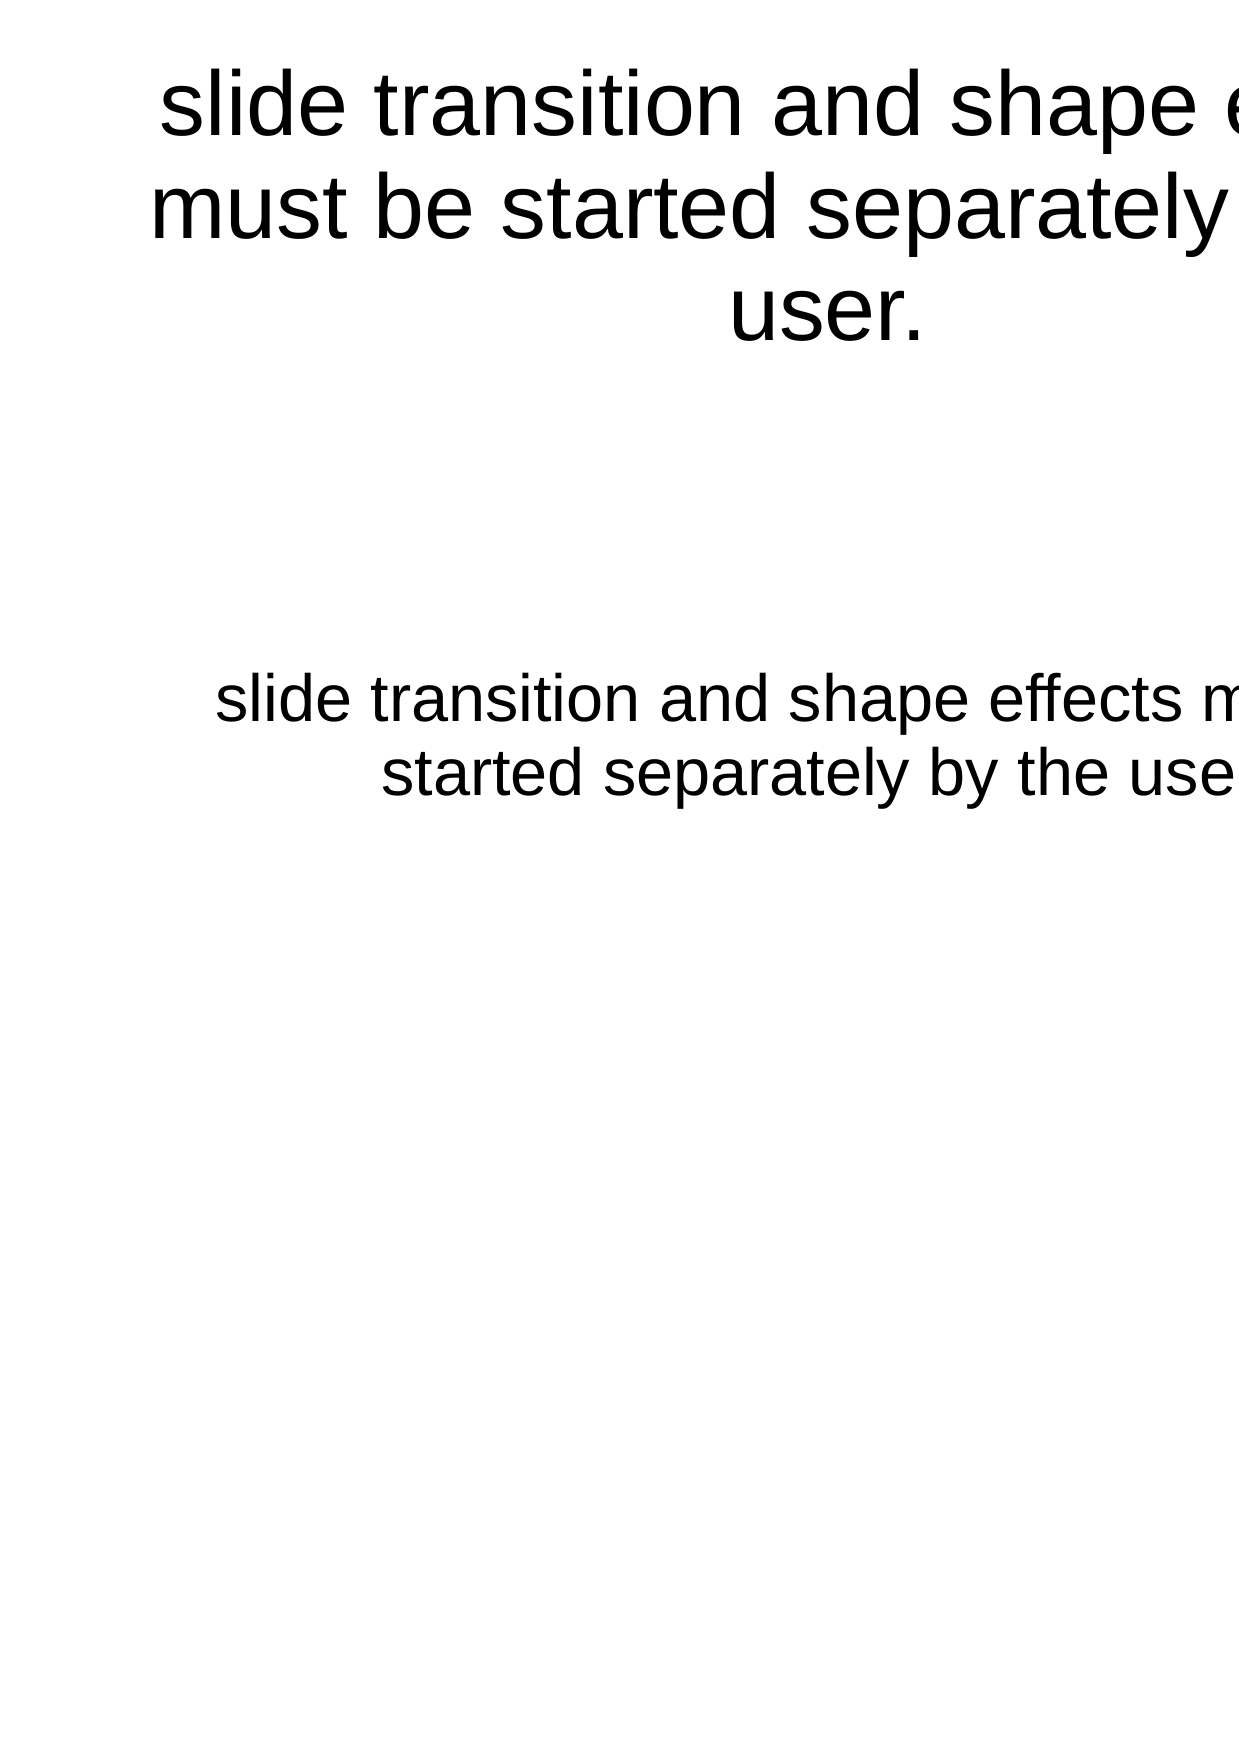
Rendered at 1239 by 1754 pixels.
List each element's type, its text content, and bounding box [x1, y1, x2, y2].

subtitle slide transition and shape effects must be started separately by the user. [121, 344, 1239, 1127]
title slide transition and shape effects must be started separately by the user. [121, 102, 1239, 311]
